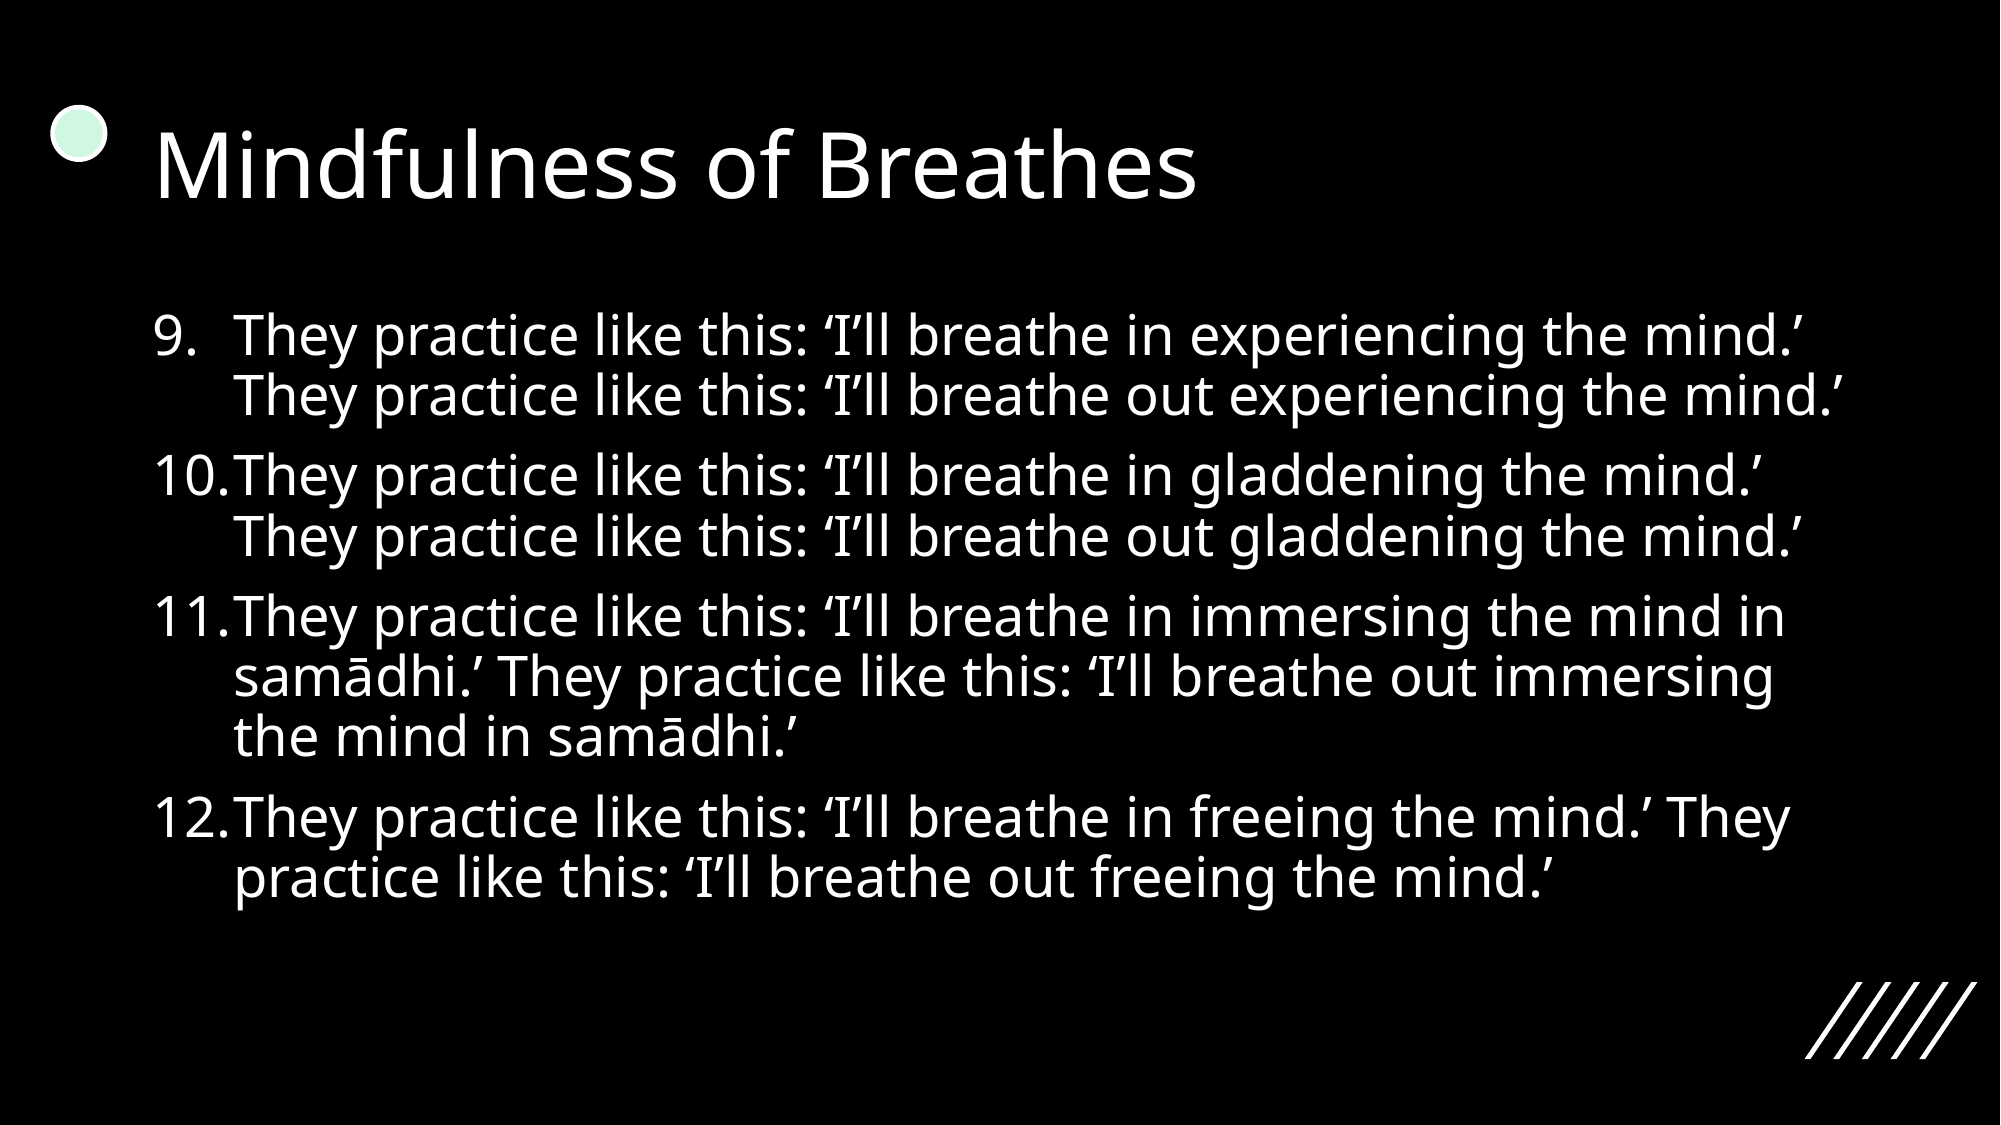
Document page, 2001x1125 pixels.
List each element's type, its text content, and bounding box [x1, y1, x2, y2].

list They practice like this: ‘I’ll breathe in experiencing the mind.’ They practice like this: ‘I’ll breathe out experiencing the mind.’ They practice like this: ‘I’ll breathe in gladdening the mind.’ They practice like this: ‘I’ll breathe out gladdening the mind.’ They practice like this: ‘I’ll breathe in immersing the mind in samādhi.’ They practice like this: ‘I’ll breathe out immersing the mind in samādhi.’ They practice like this: ‘I’ll breathe in freeing the mind.’ They practice like this: ‘I’ll breathe out freeing the mind.’ [137, 299, 1863, 1014]
title Mindfulness of Breathes [137, 59, 1863, 278]
